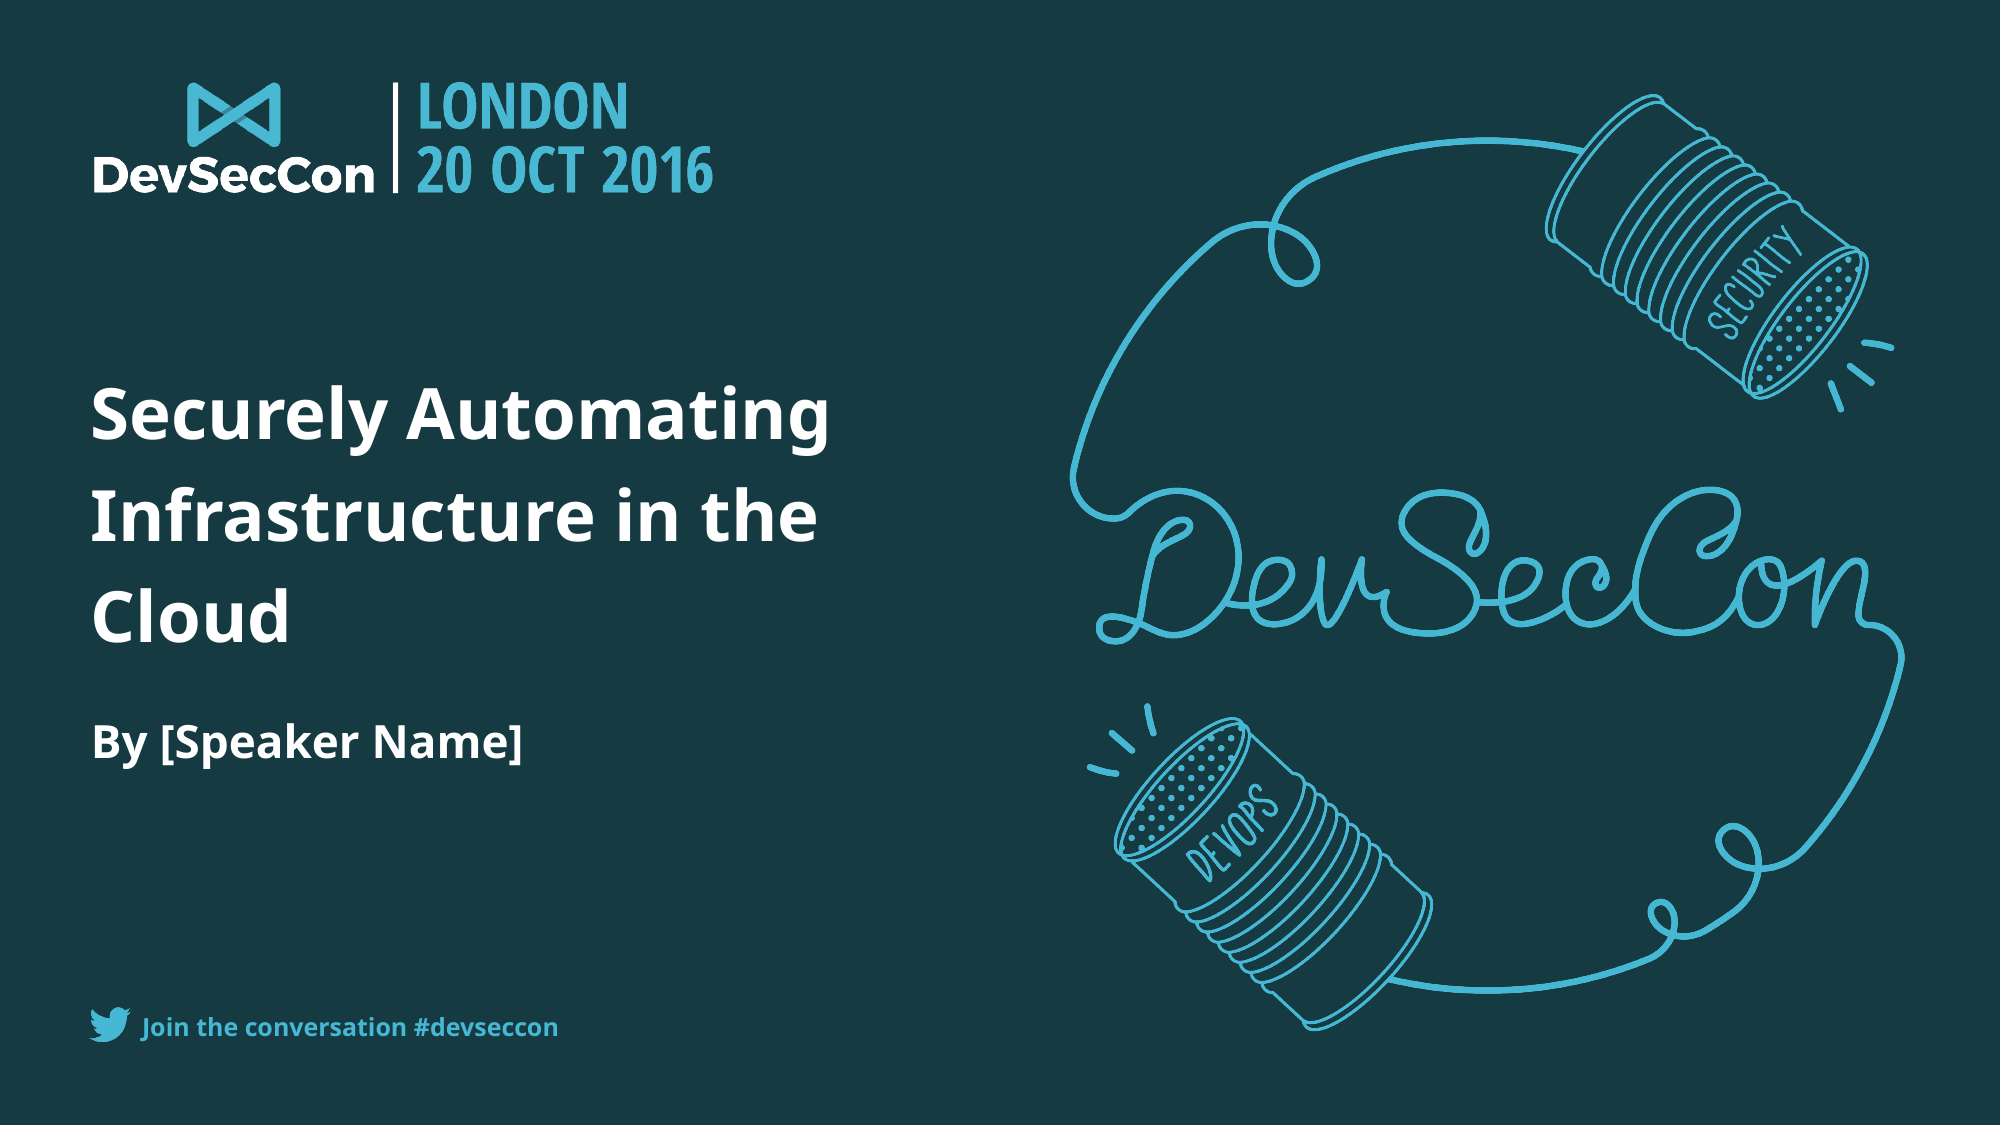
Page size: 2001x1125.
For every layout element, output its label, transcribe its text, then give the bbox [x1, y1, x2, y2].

title Securely Automating Infrastructure in the Cloud [75, 343, 973, 663]
subtitle By [Speaker Name] [75, 705, 973, 800]
picture [1045, 60, 1929, 1065]
picture [89, 1003, 131, 1046]
picture [63, 58, 743, 217]
